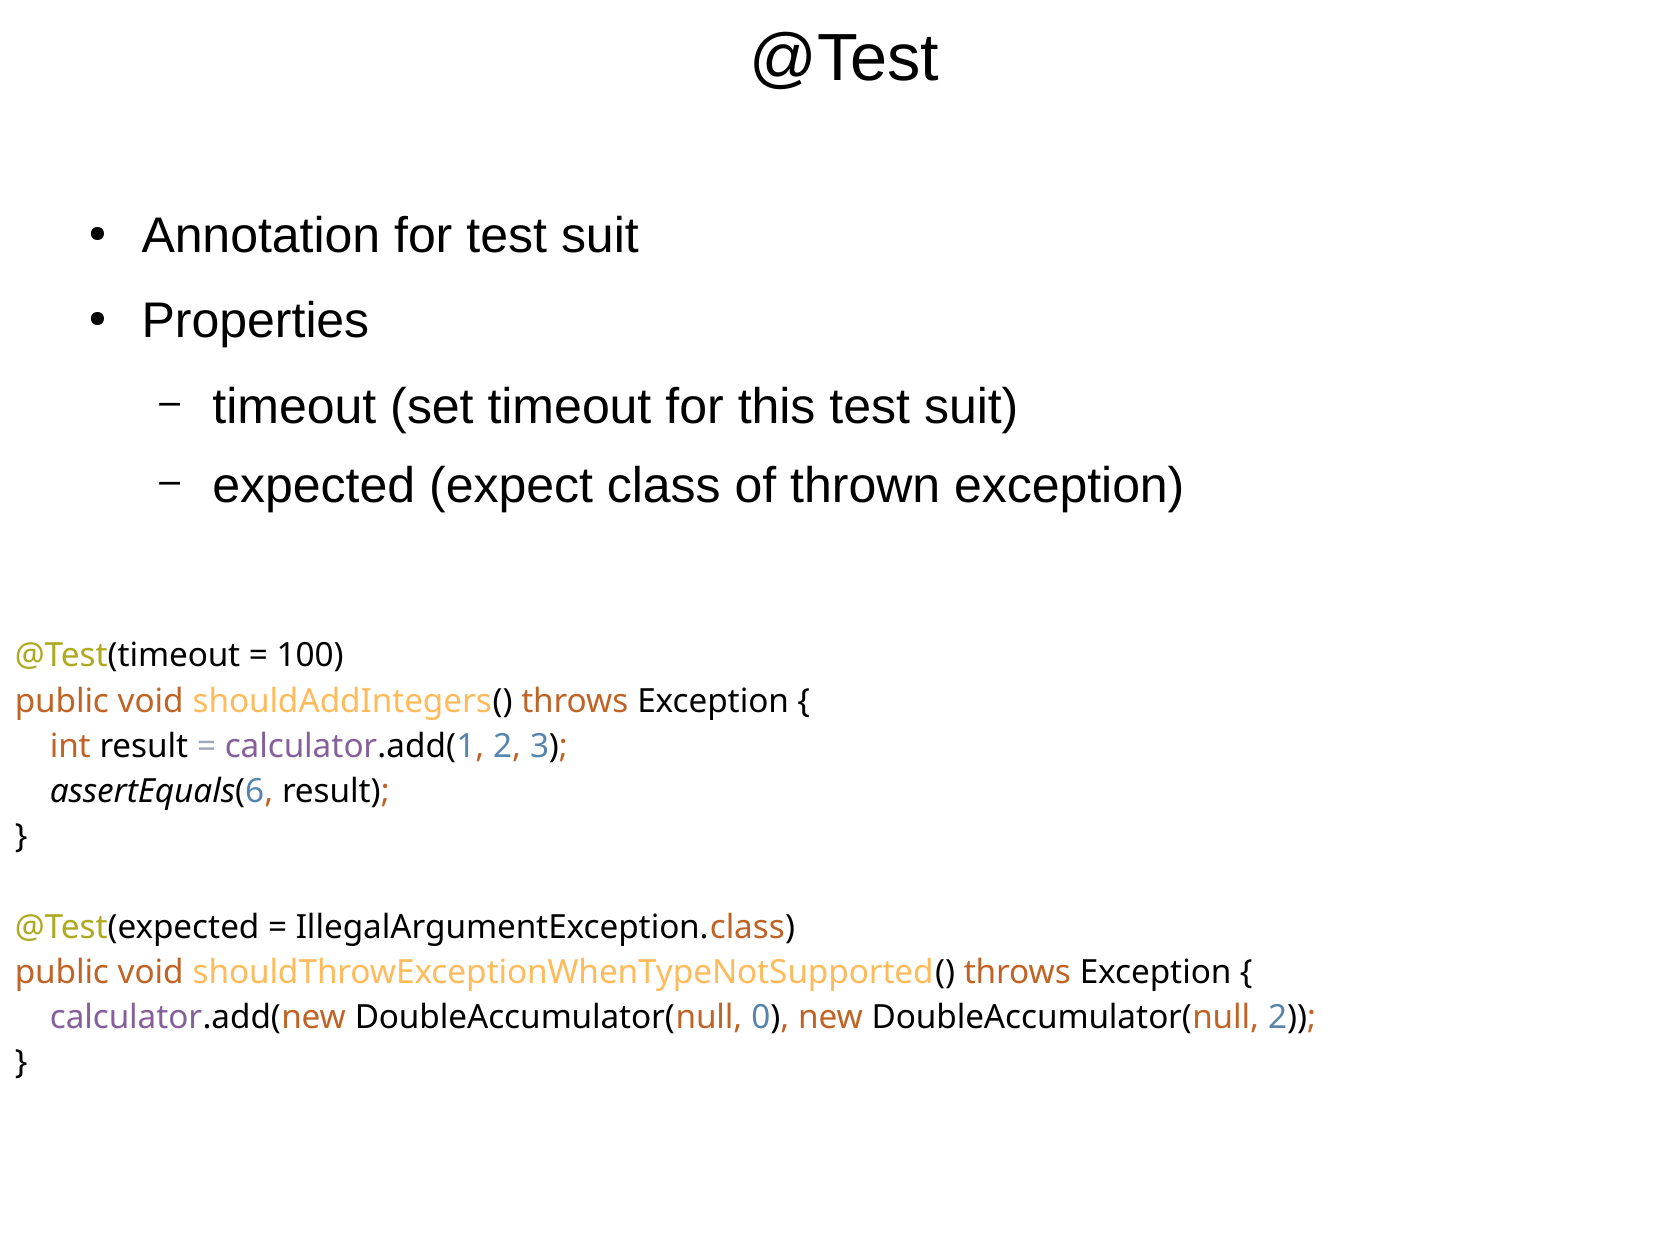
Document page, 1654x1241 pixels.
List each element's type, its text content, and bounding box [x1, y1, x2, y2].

title @Test [82, 13, 1571, 100]
text_box @Test(timeout = 100) public void shouldAddIntegers() throws Exception { int result = calculator.add(1, 2, 3); assertEquals(6, result); } @Test(expected = IllegalArgumentException.class) public void shouldThrowExceptionWhenTypeNotSupported() throws Exception { calculator.add(new DoubleAccumulator(null, 0), new DoubleAccumulator(null, 2)); } [0, 624, 1654, 1066]
list Annotation for test suit Properties timeout (set timeout for this test suit) expected (expect class of thrown exception) [70, 207, 1559, 541]
